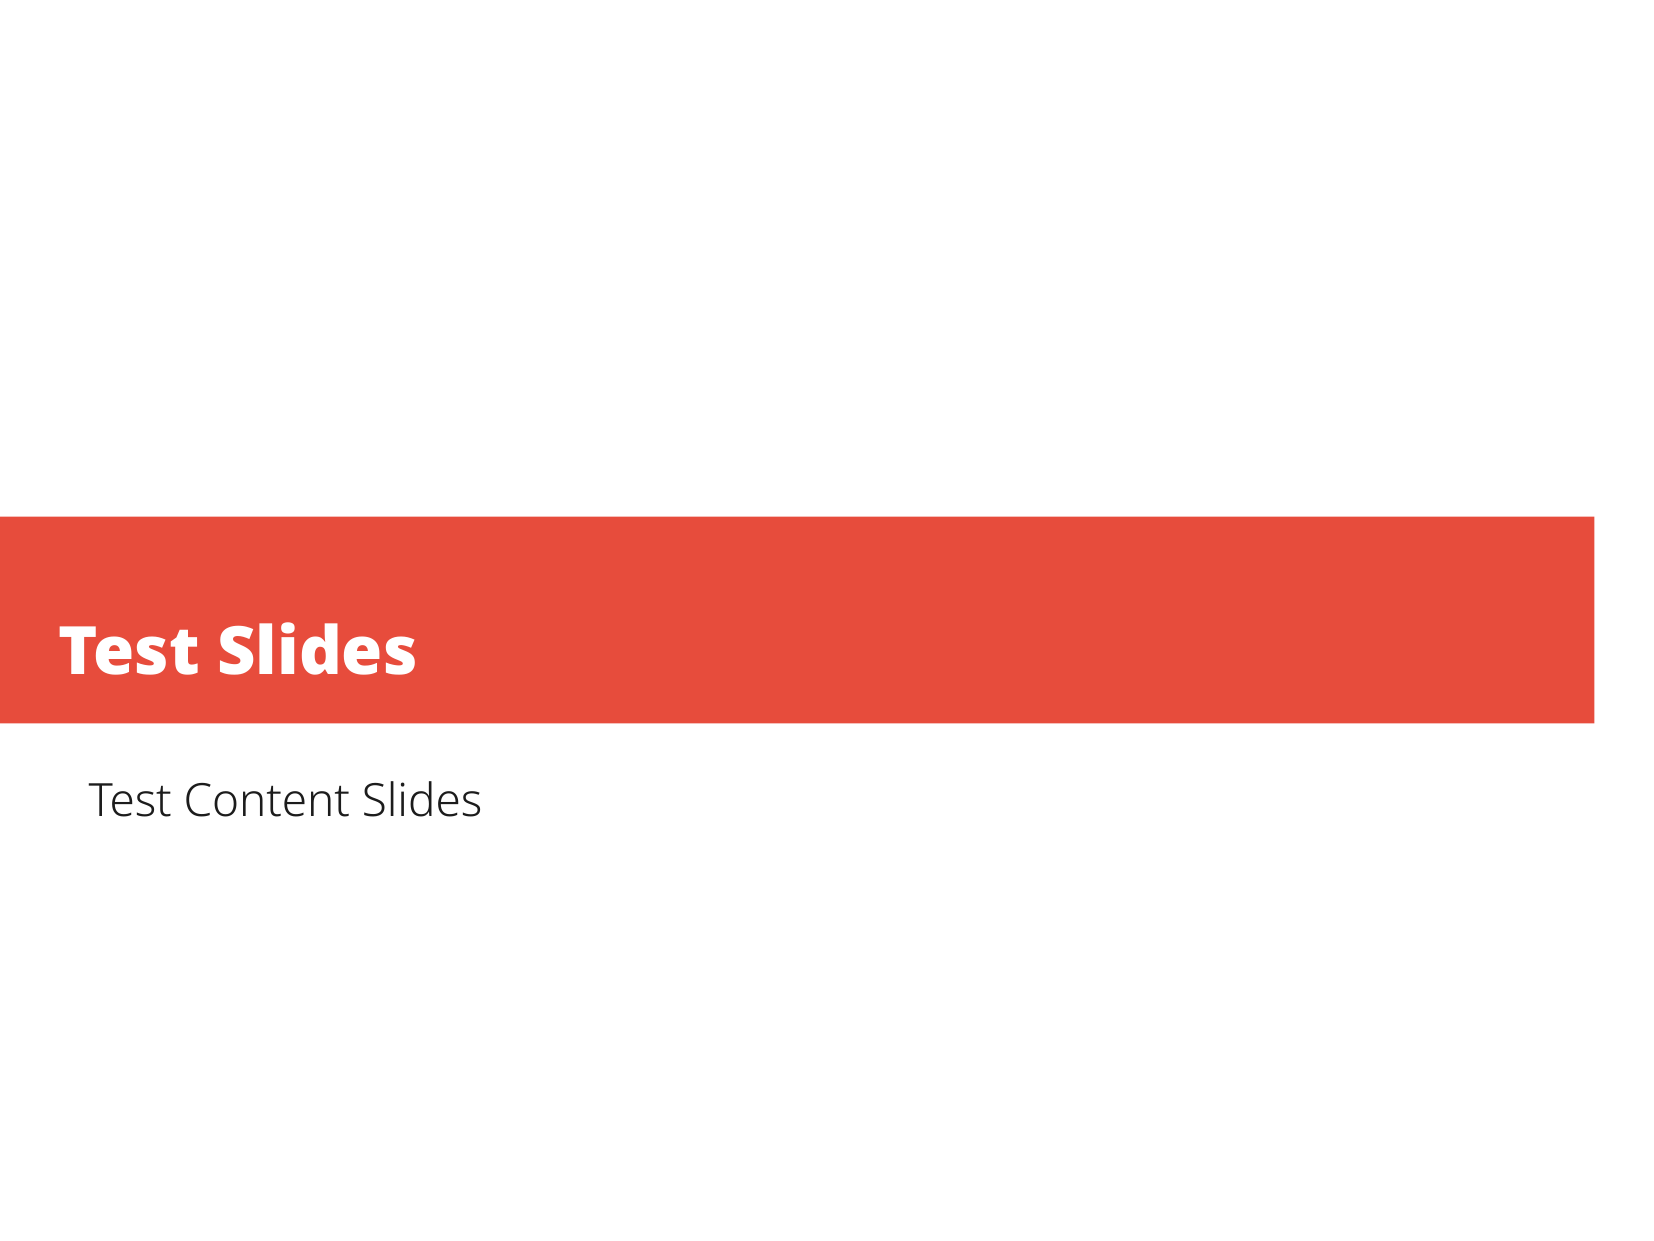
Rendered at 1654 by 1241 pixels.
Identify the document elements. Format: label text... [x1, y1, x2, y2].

title Test Slides [59, 546, 1595, 694]
subtitle Test Content Slides [88, 767, 1595, 1182]
